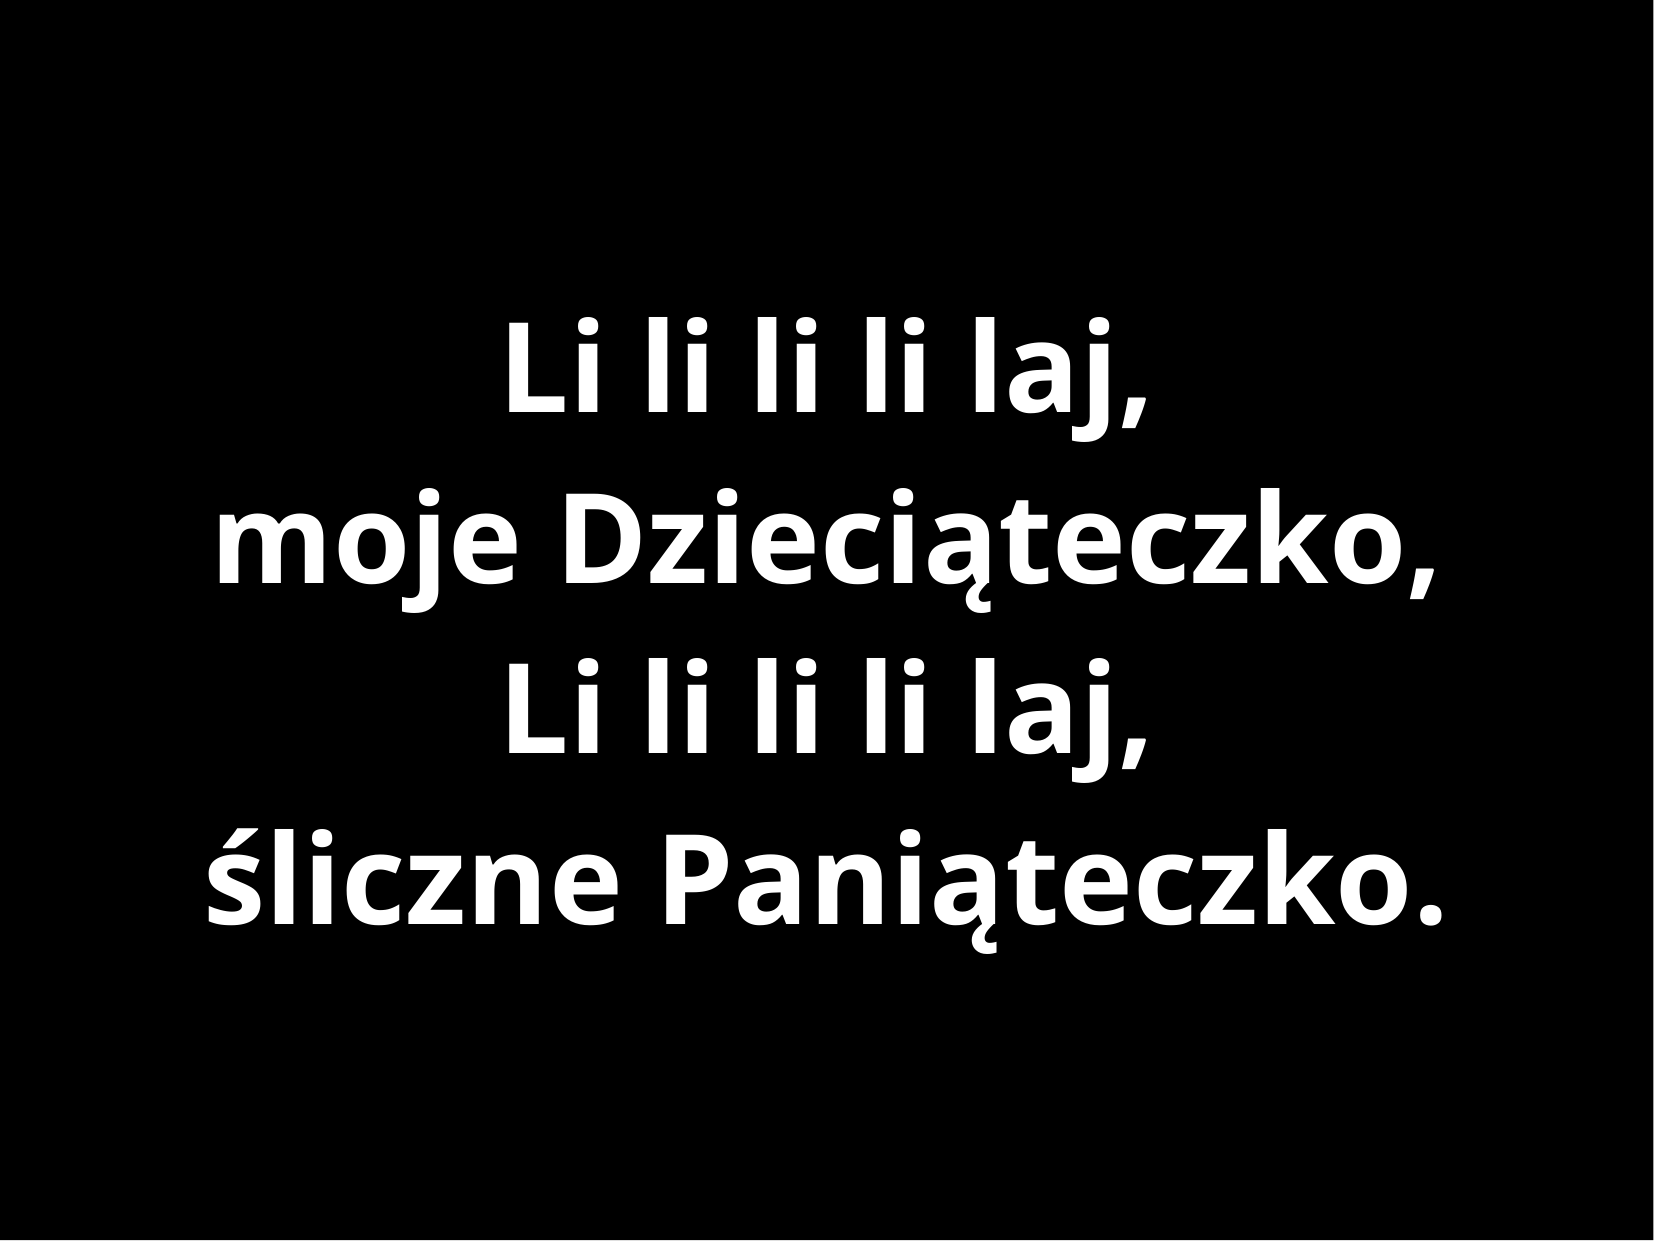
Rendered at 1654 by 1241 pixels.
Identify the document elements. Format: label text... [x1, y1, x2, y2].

title Li li li li laj, moje Dzieciąteczko, Li li li li laj, śliczne Paniąteczko. [0, 0, 1654, 1241]
